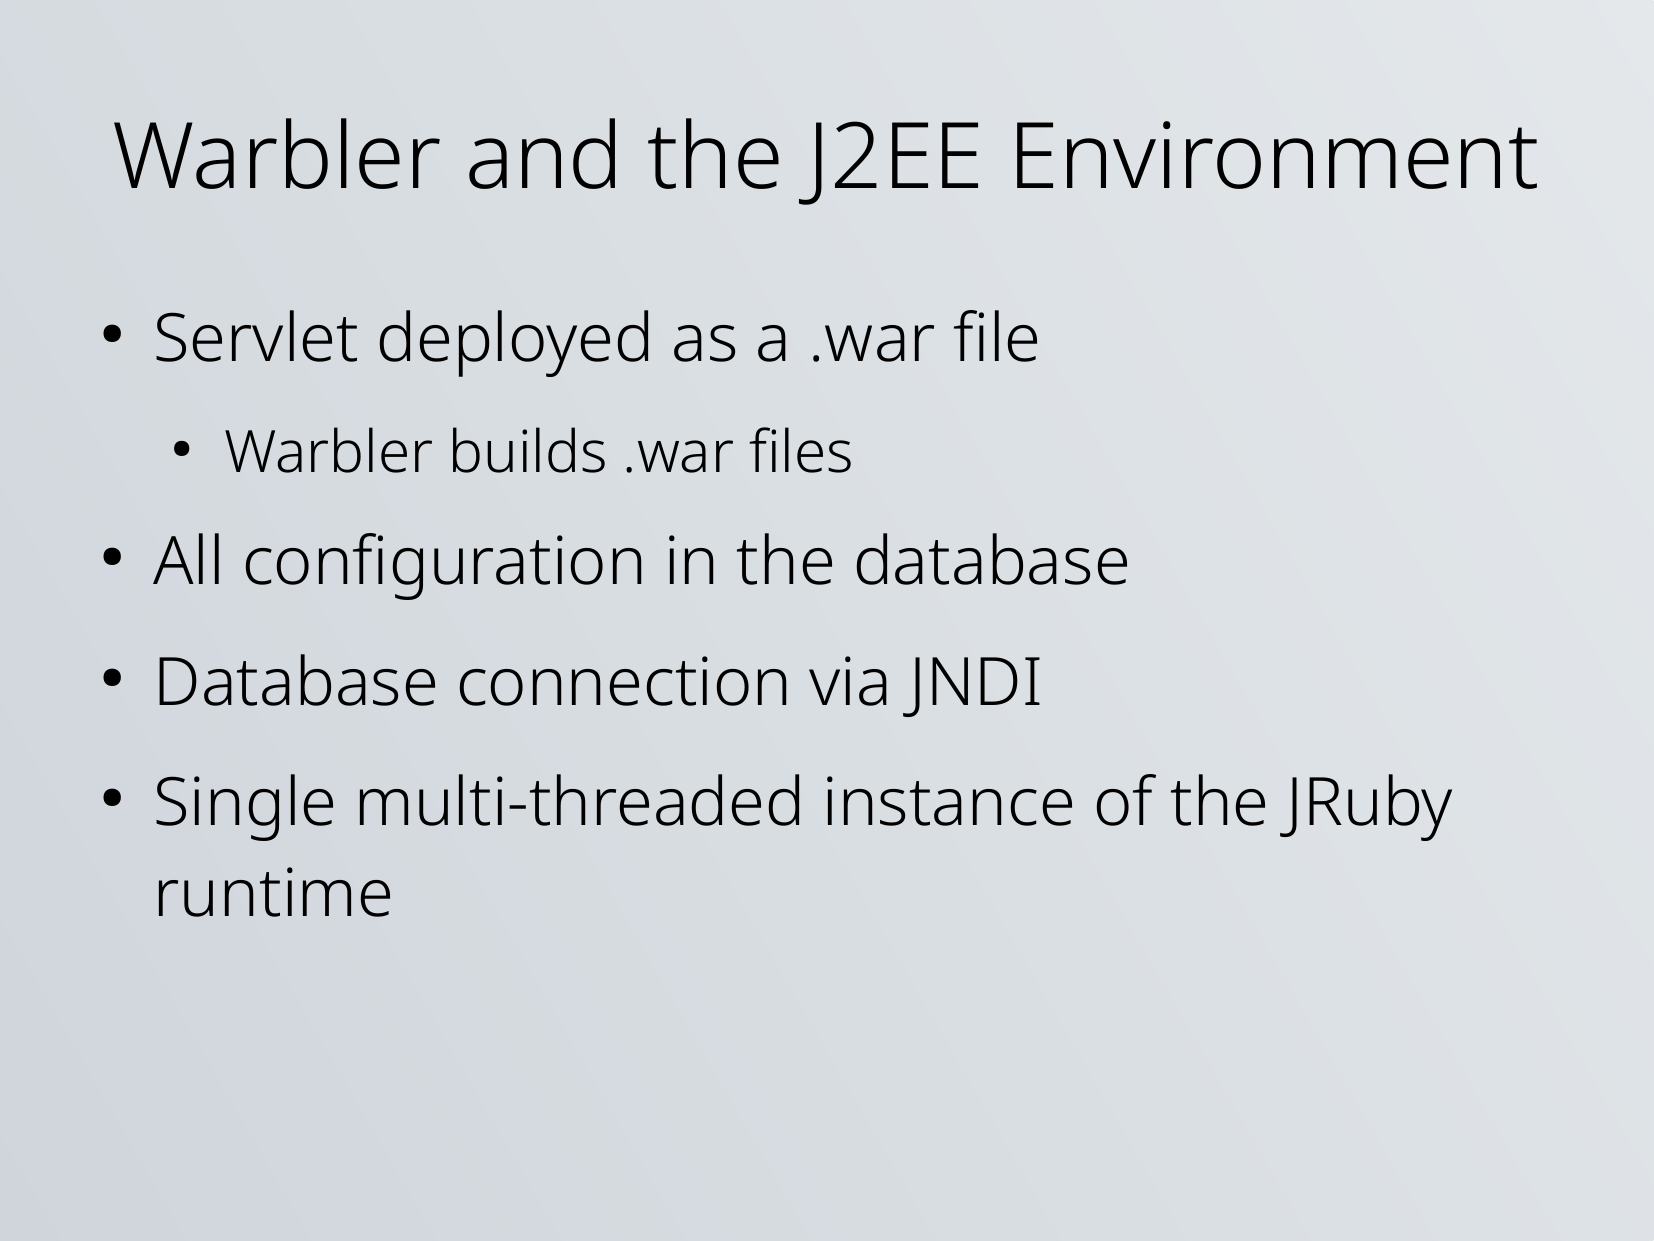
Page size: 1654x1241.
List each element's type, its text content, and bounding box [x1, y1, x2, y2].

list Servlet deployed as a .war file Warbler builds .war files All configuration in the database Database connection via JNDI Single multi-threaded instance of the JRuby runtime [82, 290, 1571, 1109]
title Warbler and the J2EE Environment [82, 49, 1571, 257]
